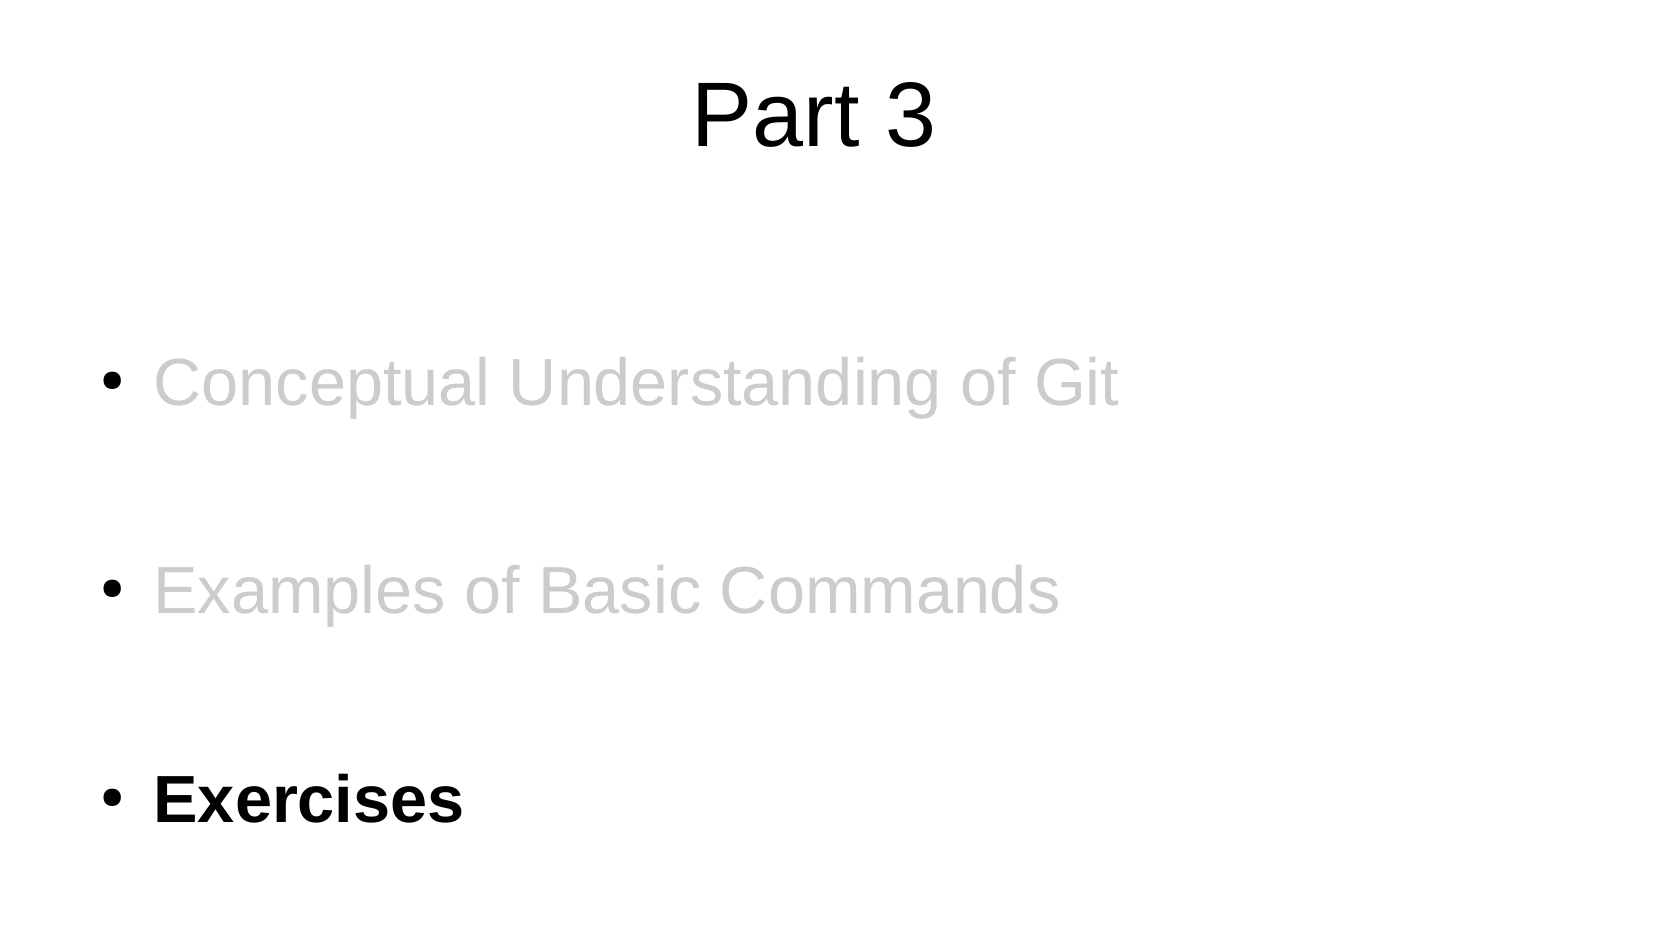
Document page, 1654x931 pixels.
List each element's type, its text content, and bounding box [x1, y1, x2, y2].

list Conceptual Understanding of Git Examples of Basic Commands Exercises [82, 240, 1571, 856]
title Part 3 [82, 37, 1571, 193]
